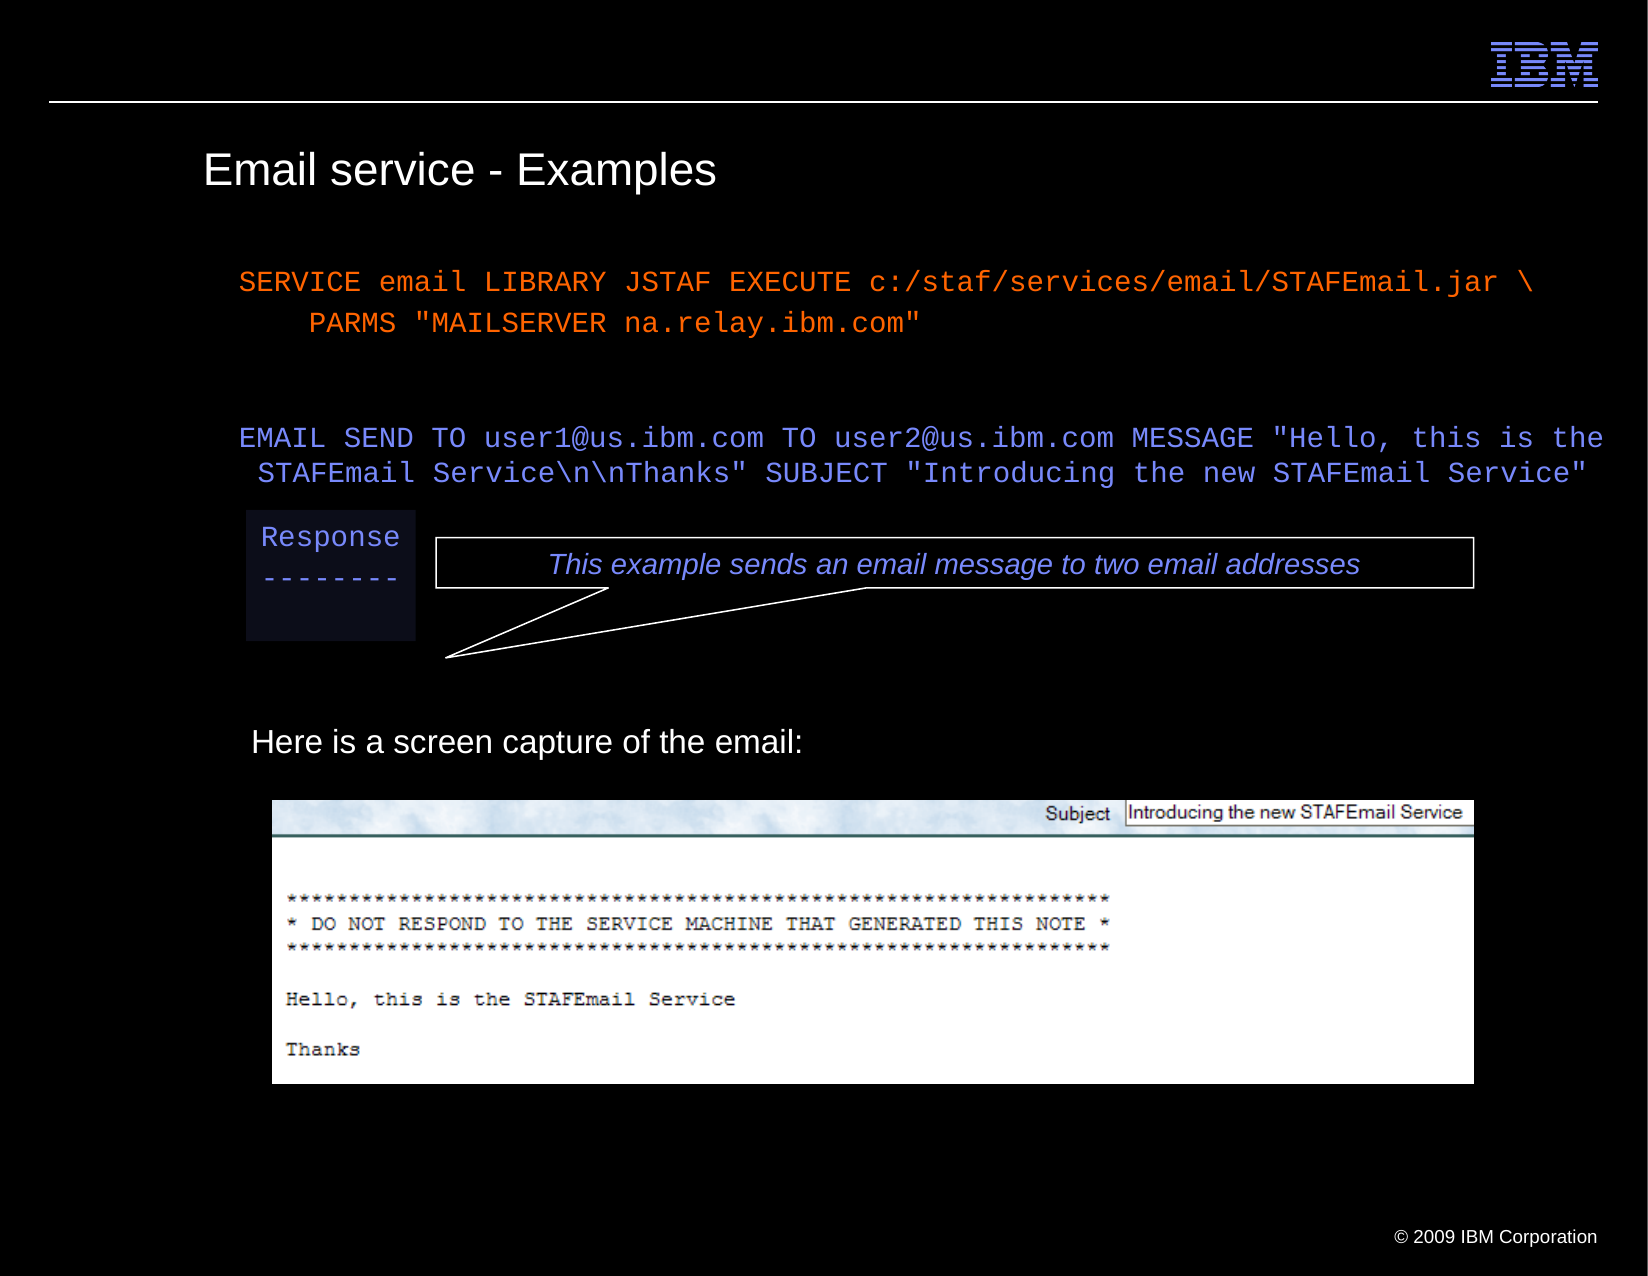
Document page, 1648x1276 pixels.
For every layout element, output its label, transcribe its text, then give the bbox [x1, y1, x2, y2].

text_box SERVICE email LIBRARY JSTAF EXECUTE c:/staf/services/email/STAFEmail.jar \ PARMS "MAILSERVER na.relay.ibm.com" [239, 262, 1648, 339]
title Email service - Examples [186, 137, 1648, 231]
text_box Here is a screen capture of the email: [236, 712, 1573, 769]
text_box This example sends an email message to two email addresses [436, 537, 1474, 658]
text_box EMAIL SEND TO user1@us.ibm.com TO user2@us.ibm.com MESSAGE "Hello, this is the STAFEmail Service\n\nThanks" SUBJECT "Introducing the new STAFEmail Service" [238, 417, 1624, 488]
picture [1491, 42, 1598, 87]
picture [272, 800, 1474, 1084]
text_box Response -------- [246, 509, 416, 642]
